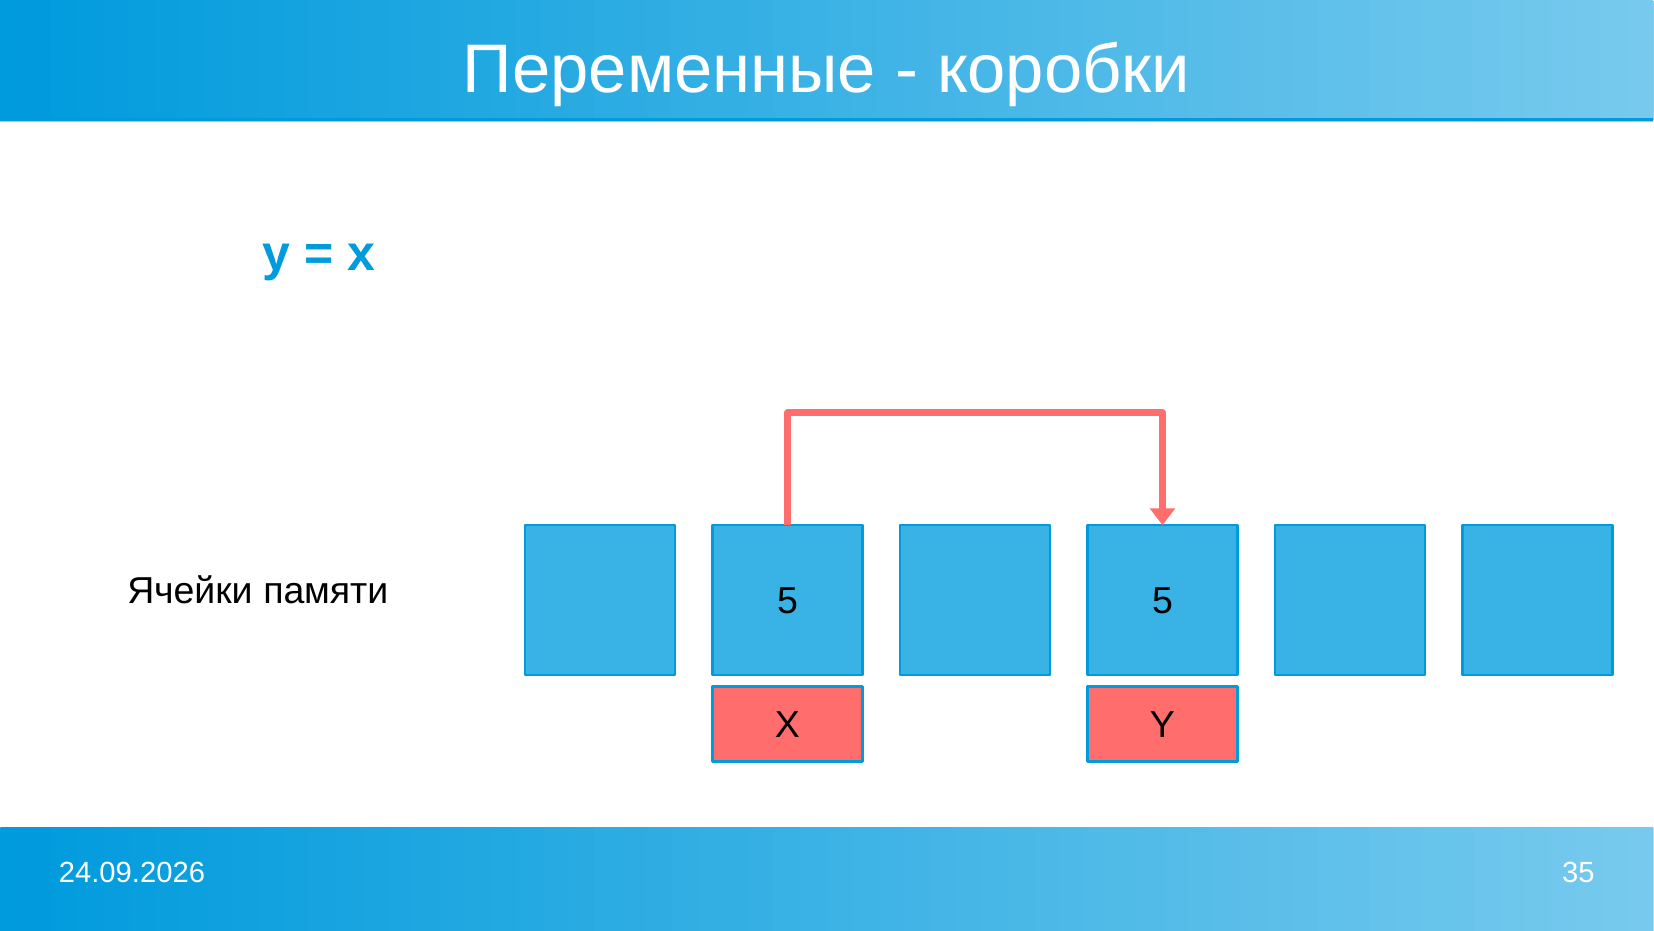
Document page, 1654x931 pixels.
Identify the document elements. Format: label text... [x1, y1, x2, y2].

text_box Y [1087, 686, 1238, 762]
title Переменные - коробки [59, 29, 1595, 108]
text_box [525, 525, 676, 676]
text_box 5 [712, 525, 863, 676]
list y = x [262, 225, 451, 376]
text_box [1462, 525, 1613, 676]
text_box [1275, 525, 1426, 676]
text_box Ячейки памяти [112, 562, 404, 620]
text_box 5 [1087, 525, 1238, 676]
text_box X [712, 686, 863, 762]
text_box [900, 525, 1051, 676]
